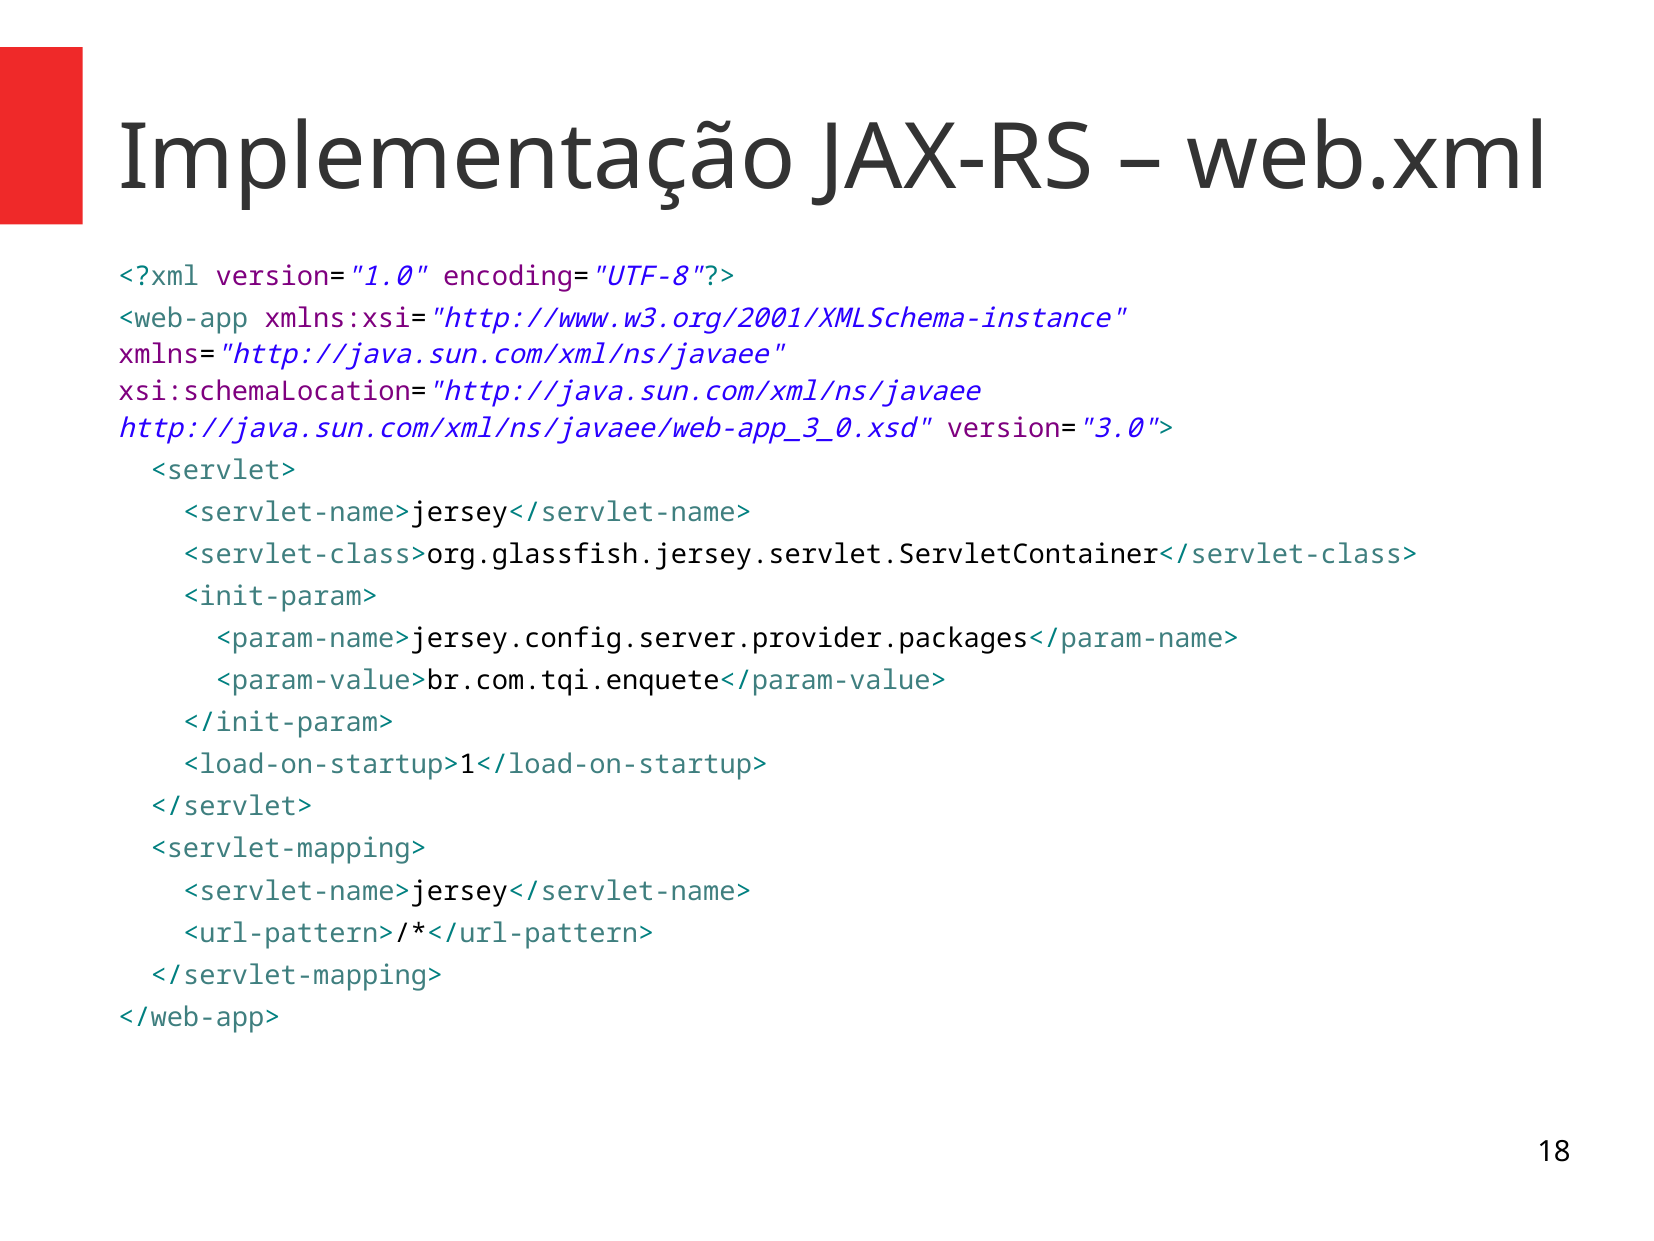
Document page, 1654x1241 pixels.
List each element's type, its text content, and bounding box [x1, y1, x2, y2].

list <?xml version="1.0" encoding="UTF-8"?> <web-app xmlns:xsi="http://www.w3.org/2001/XMLSchema-instance" xmlns="http://java.sun.com/xml/ns/javaee" xsi:schemaLocation="http://java.sun.com/xml/ns/javaee http://java.sun.com/xml/ns/javaee/web-app_3_0.xsd" version="3.0"> <servlet> <servlet-name>jersey</servlet-name> <servlet-class>org.glassfish.jersey.servlet.ServletContainer</servlet-class> <init-param> <param-name>jersey.config.server.provider.packages</param-name> <param-value>br.com.tqi.enquete</param-value> </init-param> <load-on-startup>1</load-on-startup> </servlet> <servlet-mapping> <servlet-name>jersey</servlet-name> <url-pattern>/*</url-pattern> </servlet-mapping> </web-app> [118, 256, 1536, 1074]
title Implementação JAX-RS – web.xml [118, 49, 1571, 257]
